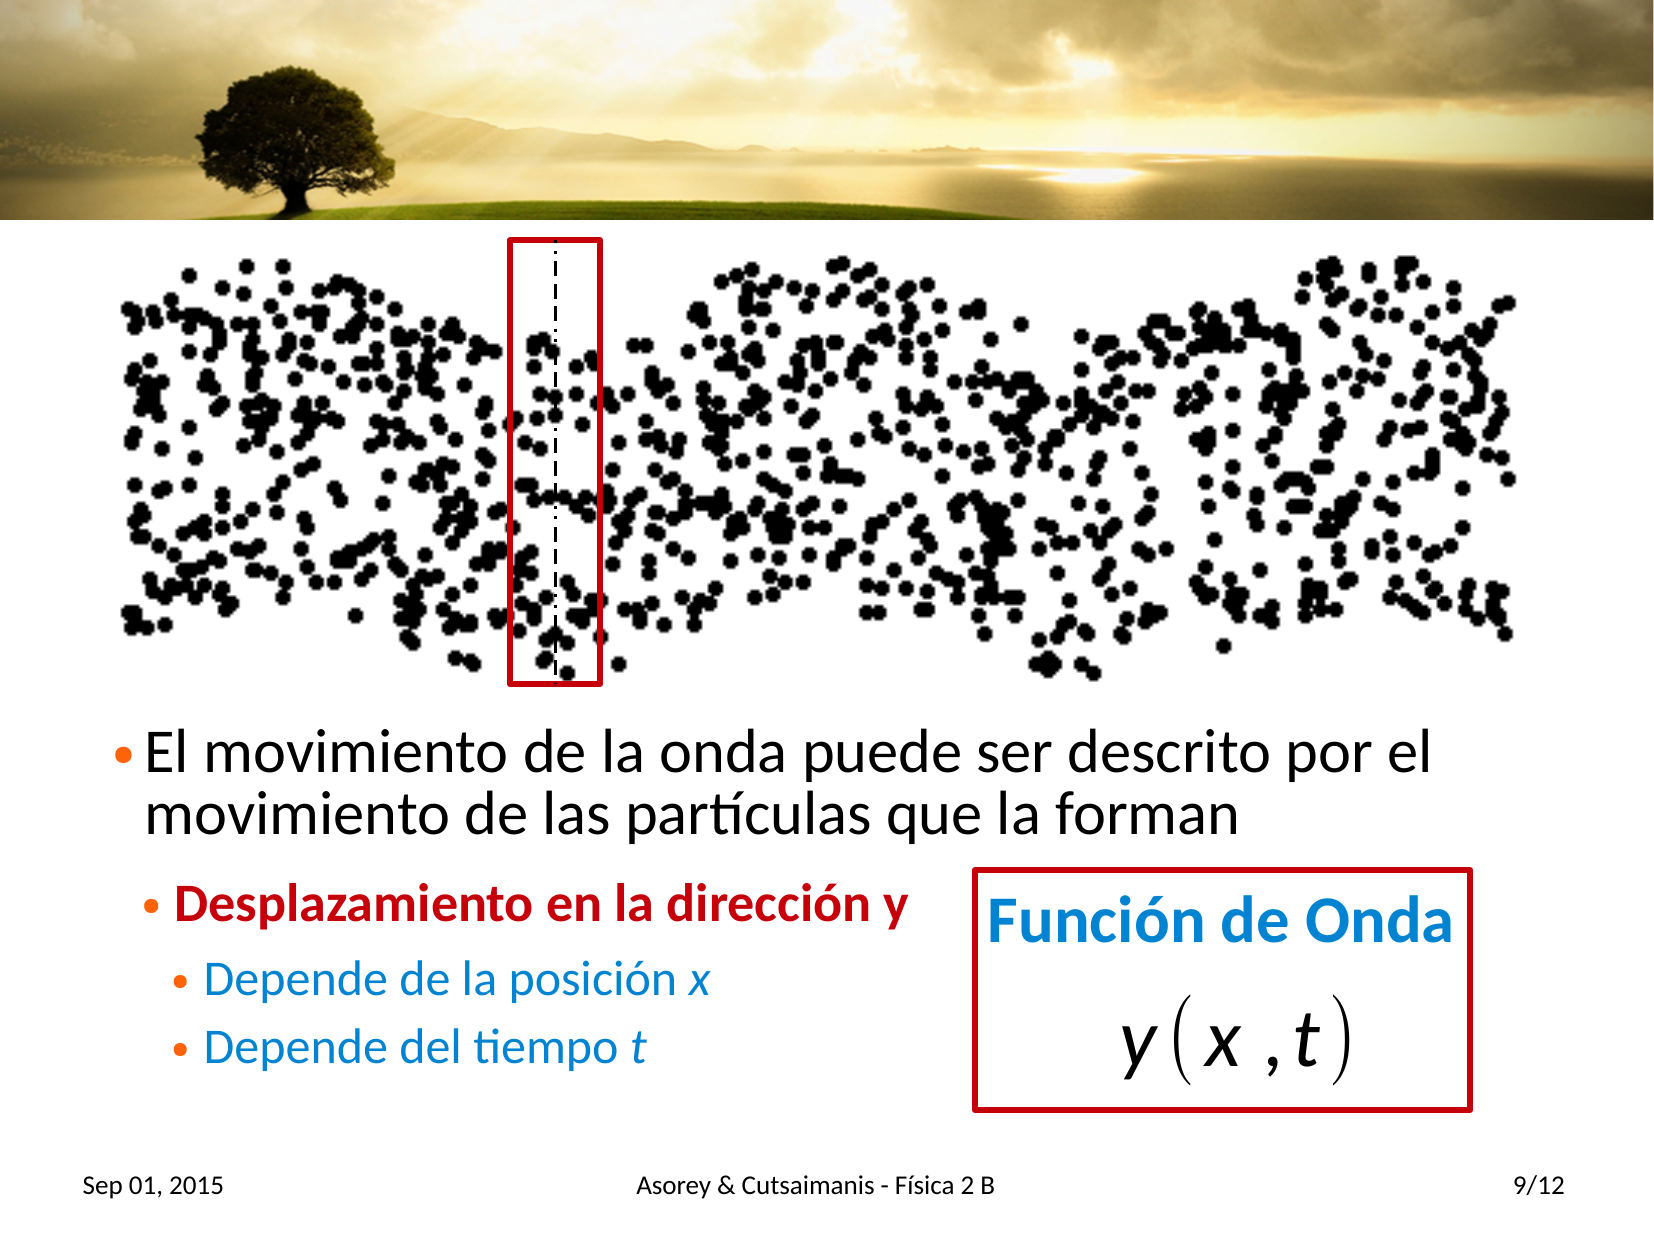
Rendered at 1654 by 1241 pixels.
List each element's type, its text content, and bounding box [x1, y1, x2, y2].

picture [603, 254, 1559, 685]
text_box Función de Onda [978, 885, 1467, 967]
picture [95, 254, 507, 685]
chart [1110, 990, 1363, 1090]
list El movimiento de la onda puede ser descrito por el movimiento de las partículas que la forman Desplazamiento en la dirección y Depende de la posición x Depende del tiempo t [82, 725, 1571, 1155]
picture [0, 0, 1654, 220]
picture [513, 254, 597, 681]
